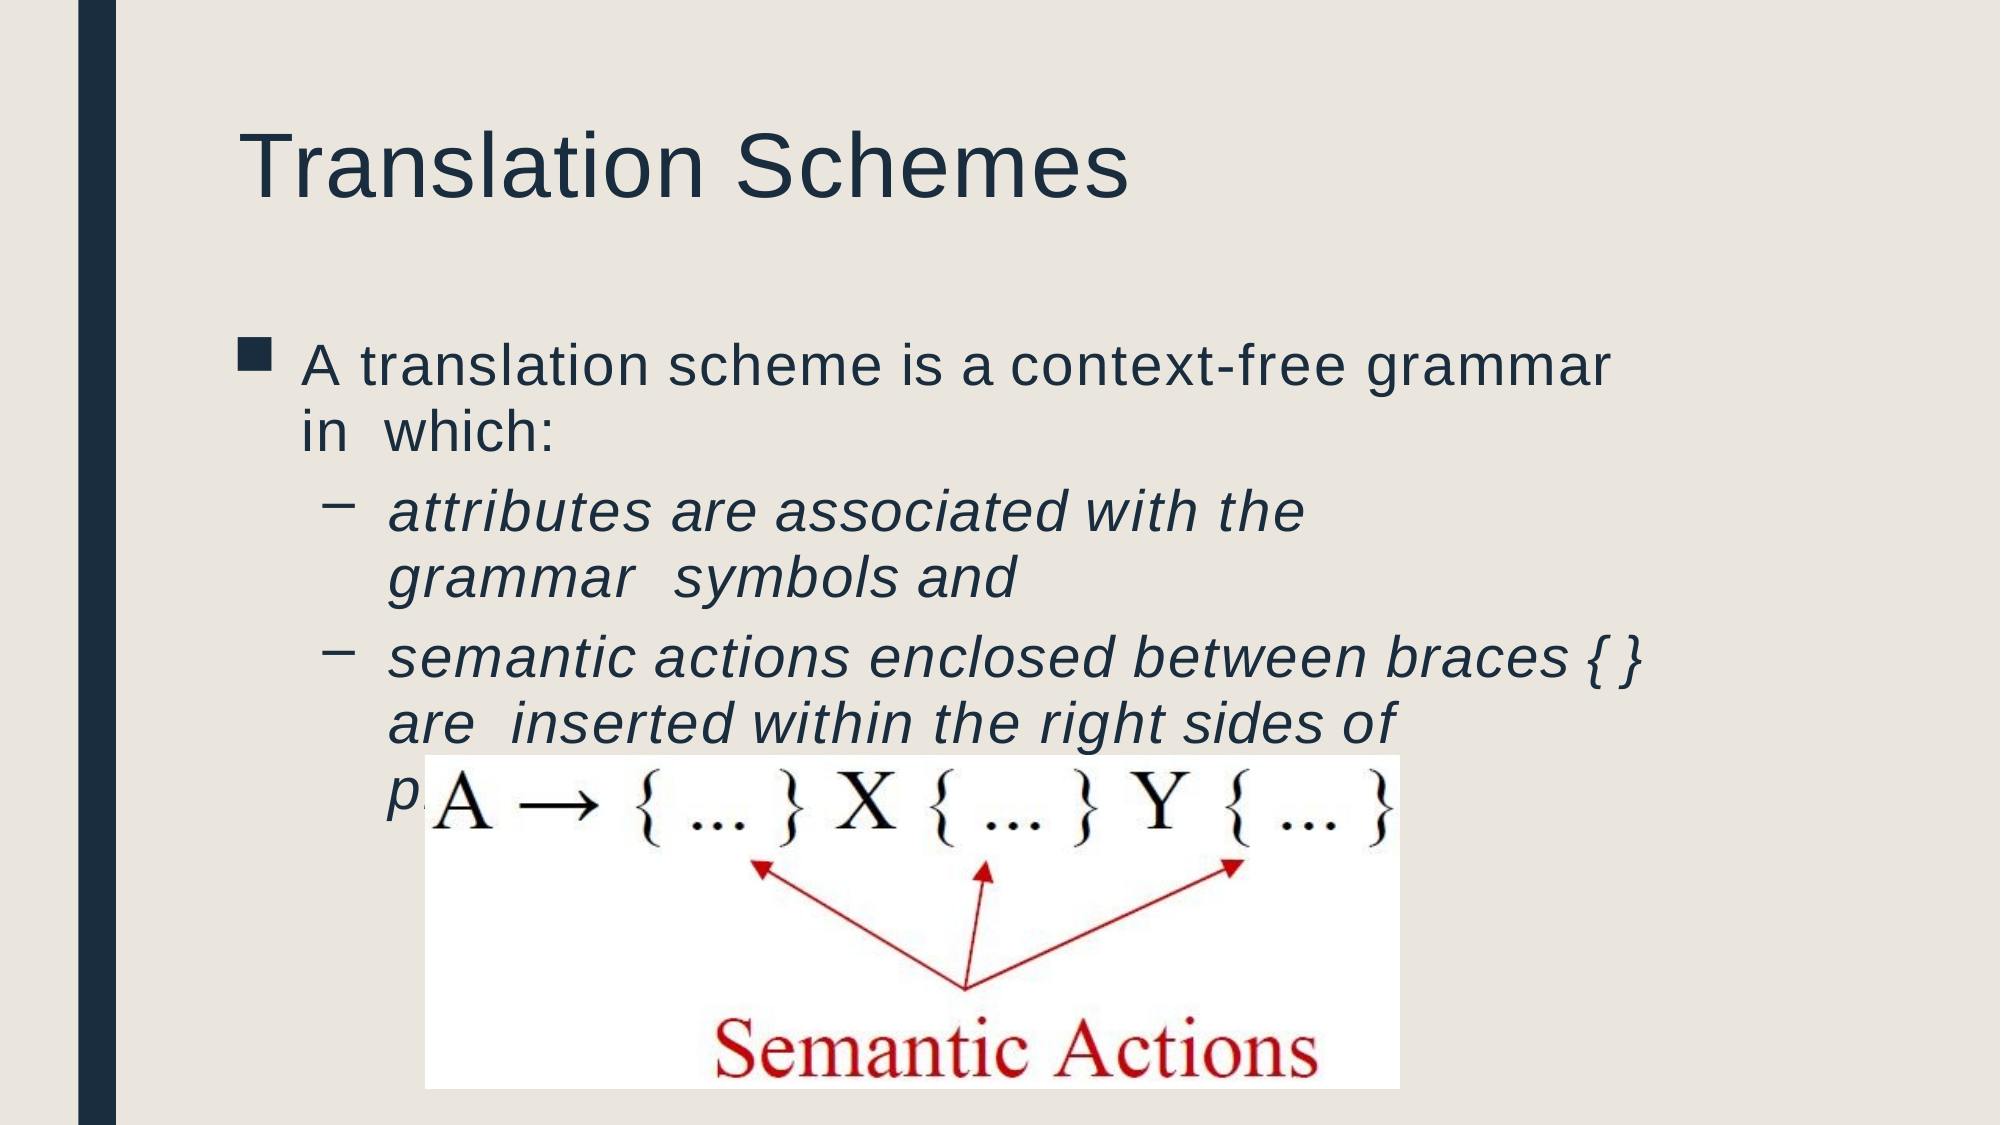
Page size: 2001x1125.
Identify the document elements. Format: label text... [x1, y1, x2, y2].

text_box [424, 755, 1400, 1089]
text_box A translation scheme is a context-free grammar in which: attributes are associated with the grammar symbols and semantic actions enclosed between braces { } are inserted within the right sides of productions [230, 323, 1719, 822]
title Translation Schemes [236, 103, 1133, 294]
